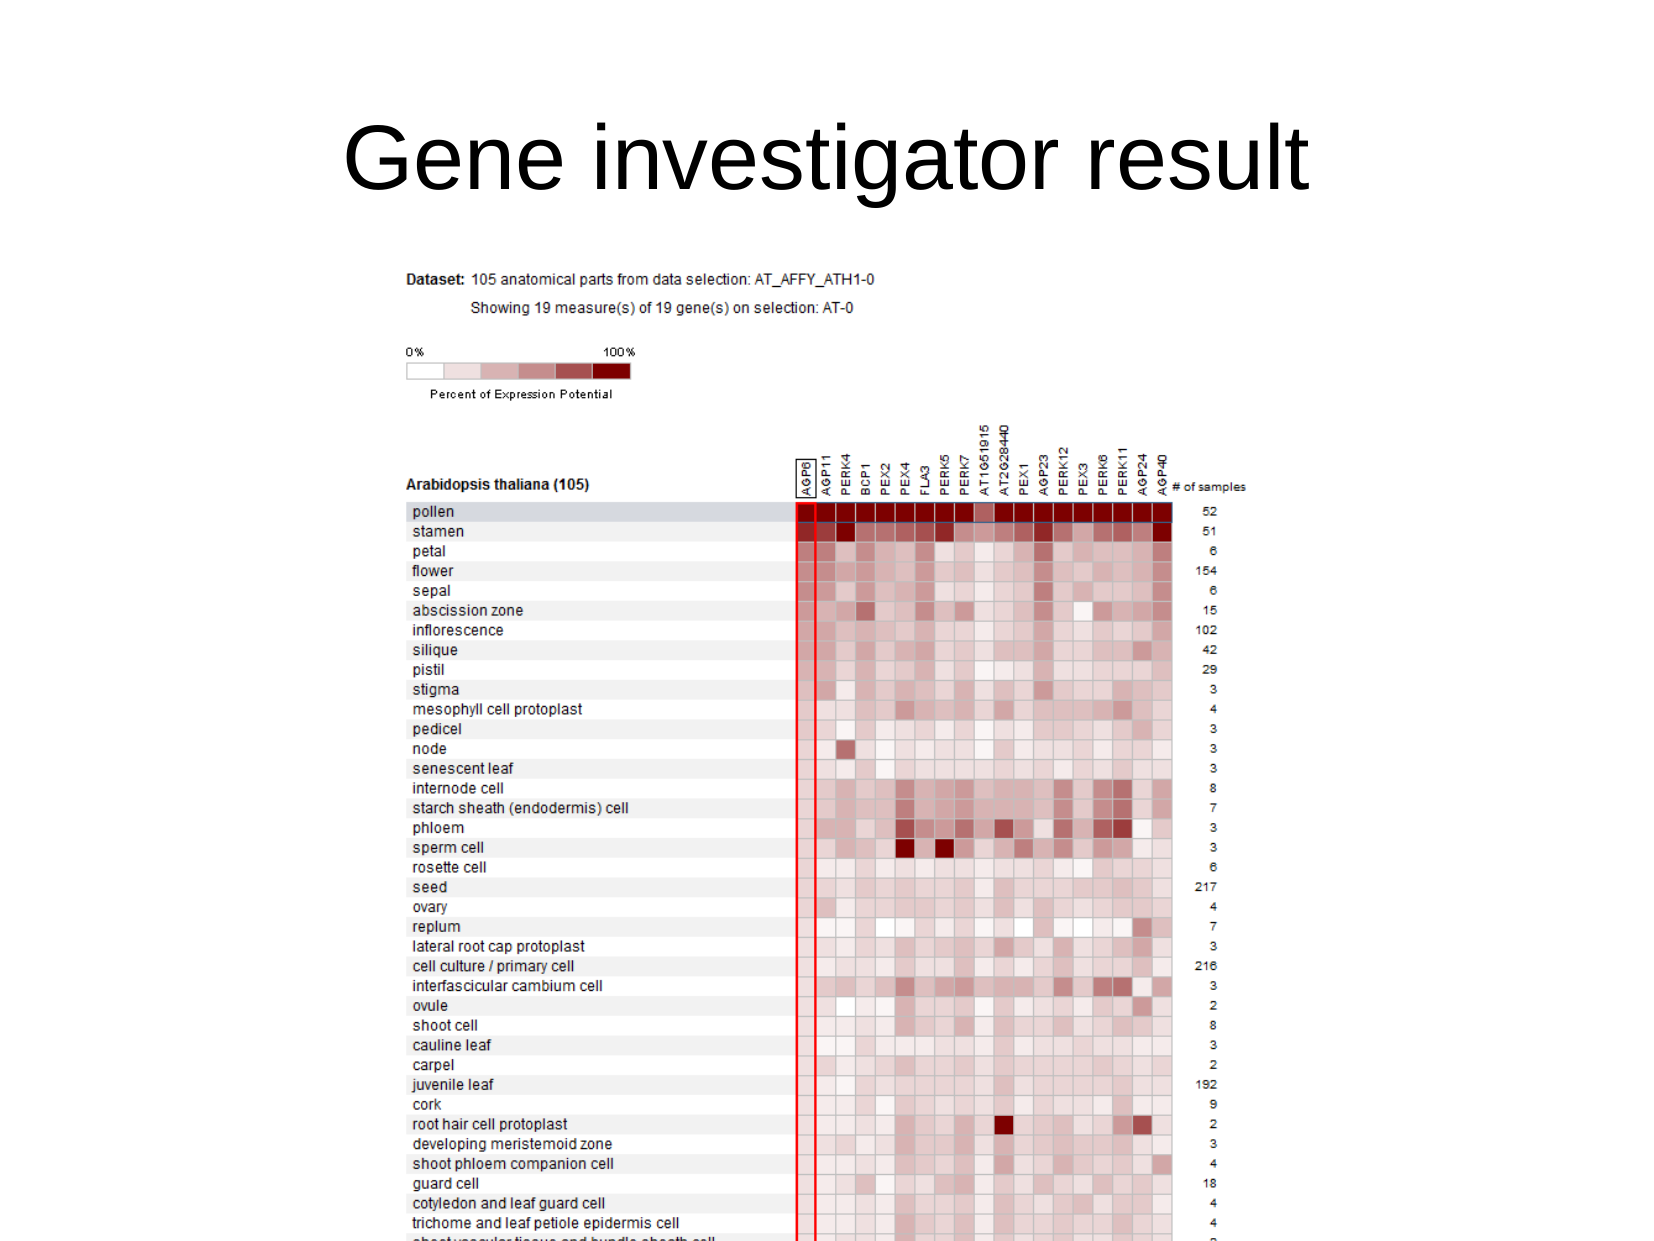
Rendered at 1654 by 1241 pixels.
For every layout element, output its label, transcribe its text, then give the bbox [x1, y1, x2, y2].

title Gene investigator result [82, 49, 1571, 257]
picture [394, 244, 1279, 1241]
